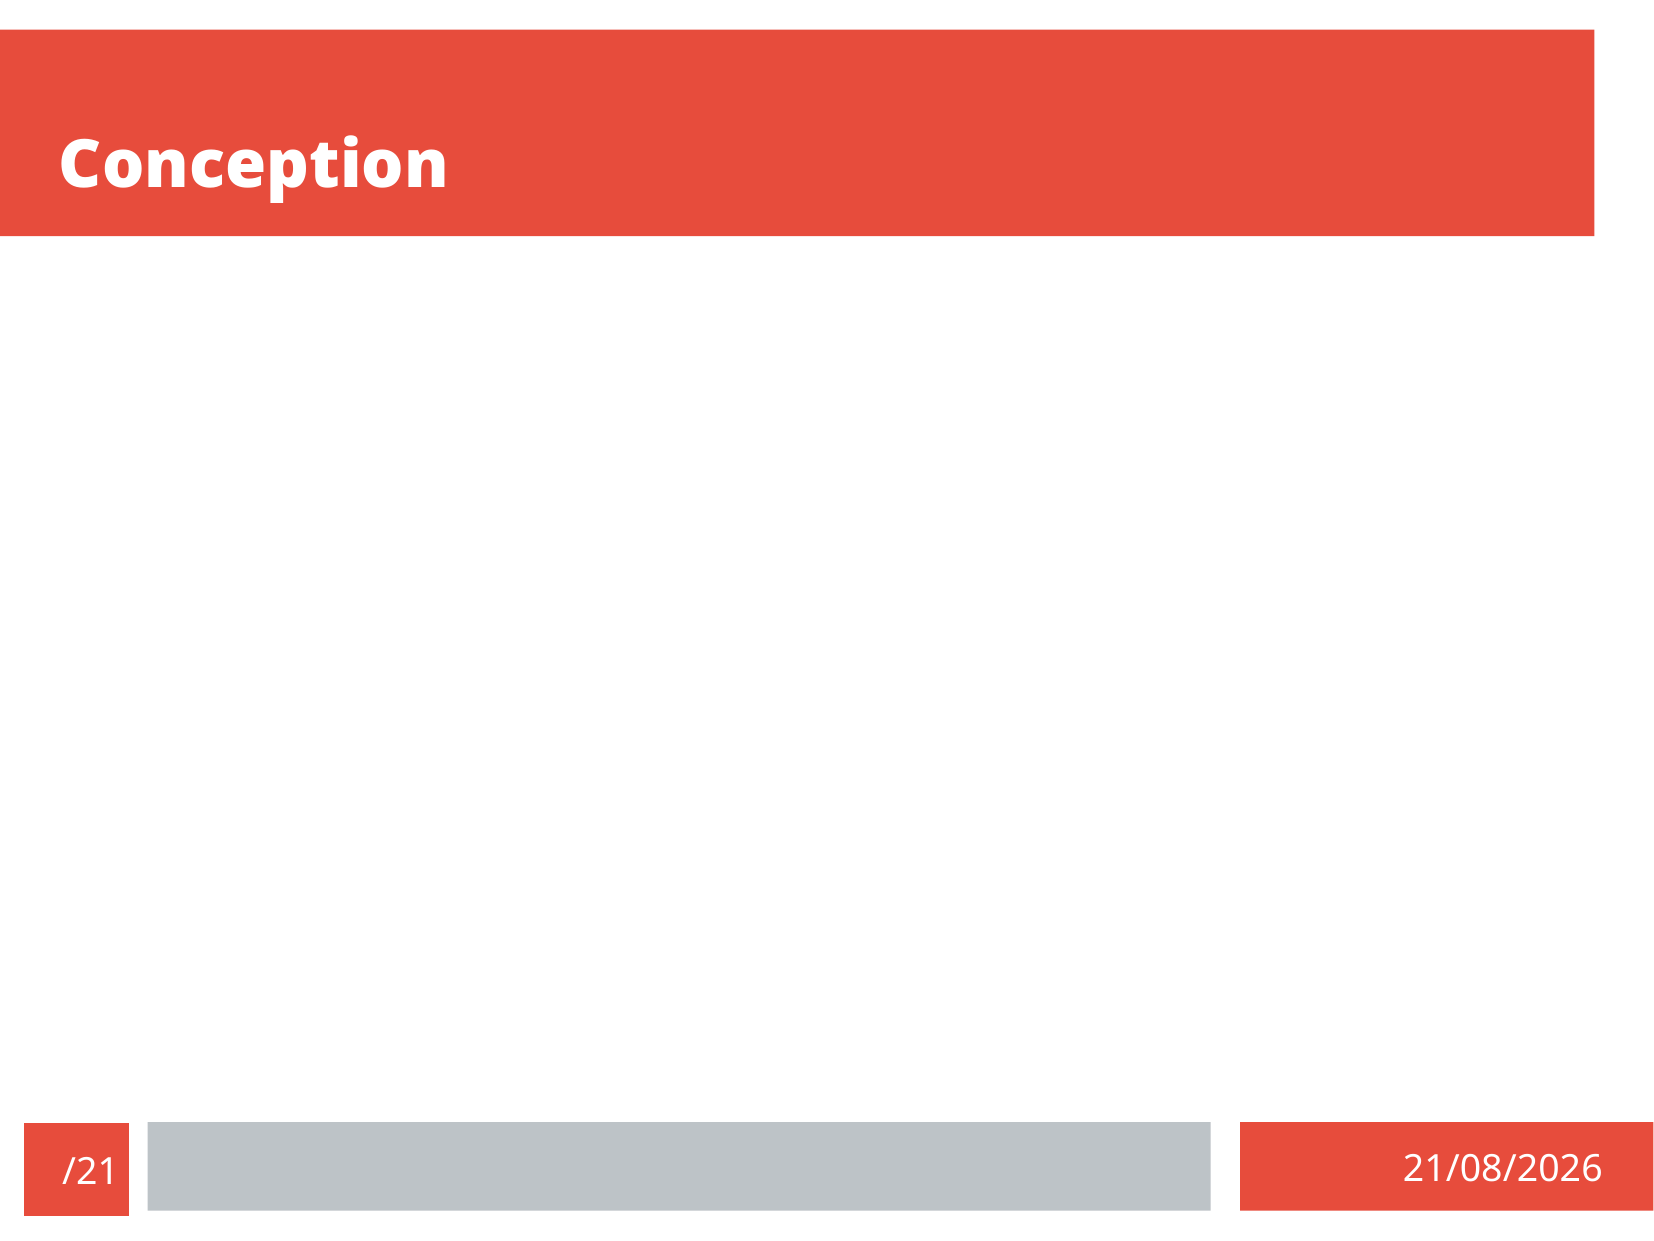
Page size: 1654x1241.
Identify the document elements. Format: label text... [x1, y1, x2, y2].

text_box 27/01/2020 [1388, 1133, 1634, 1193]
title Conception [59, 59, 1595, 207]
